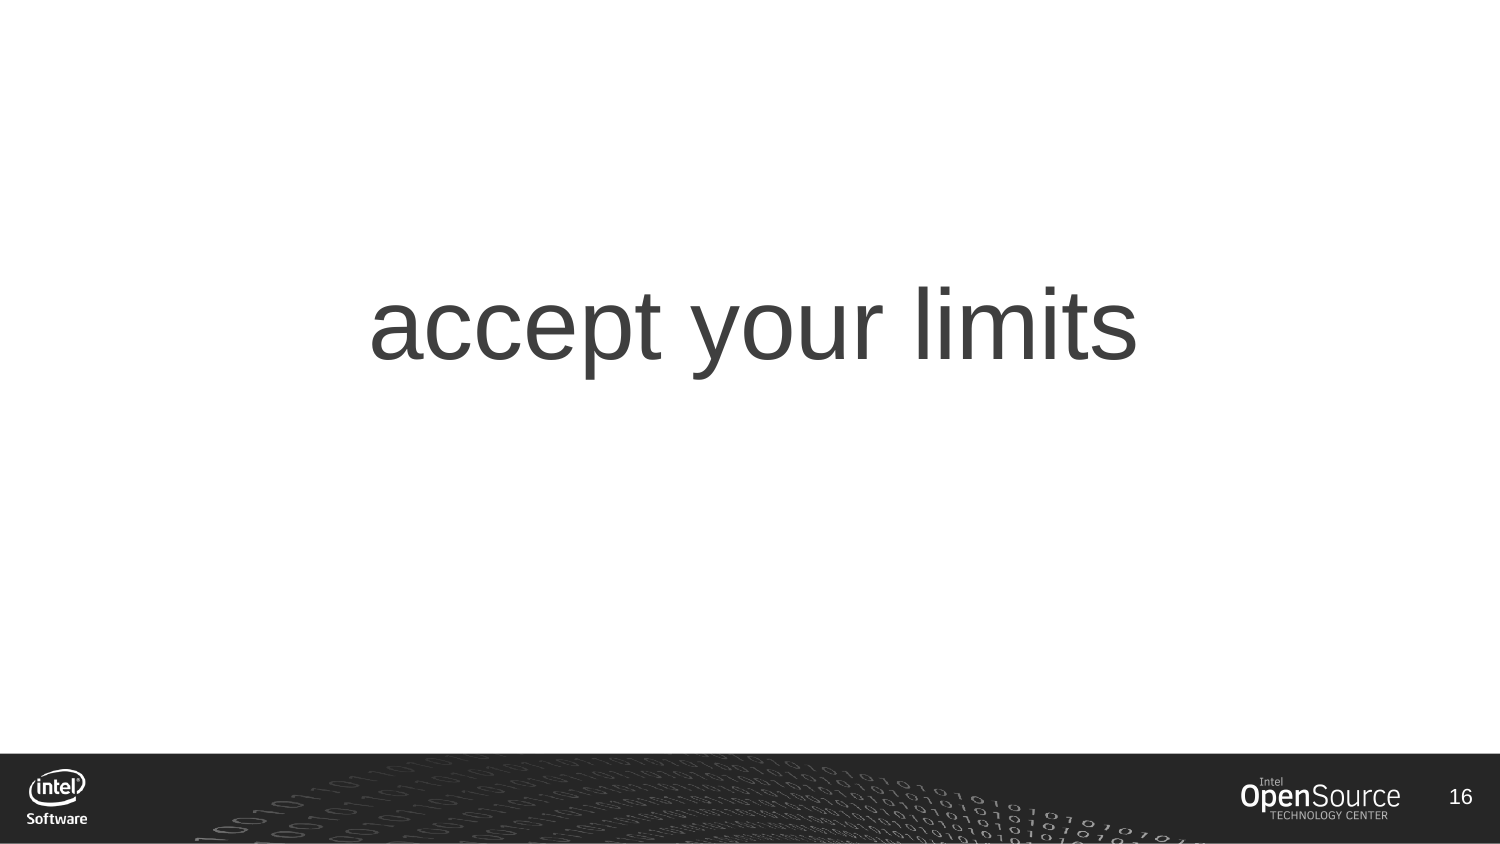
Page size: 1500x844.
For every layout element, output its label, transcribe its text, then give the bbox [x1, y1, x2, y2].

title accept your limits [79, 259, 1430, 413]
picture [27, 753, 87, 844]
picture [1220, 757, 1418, 839]
